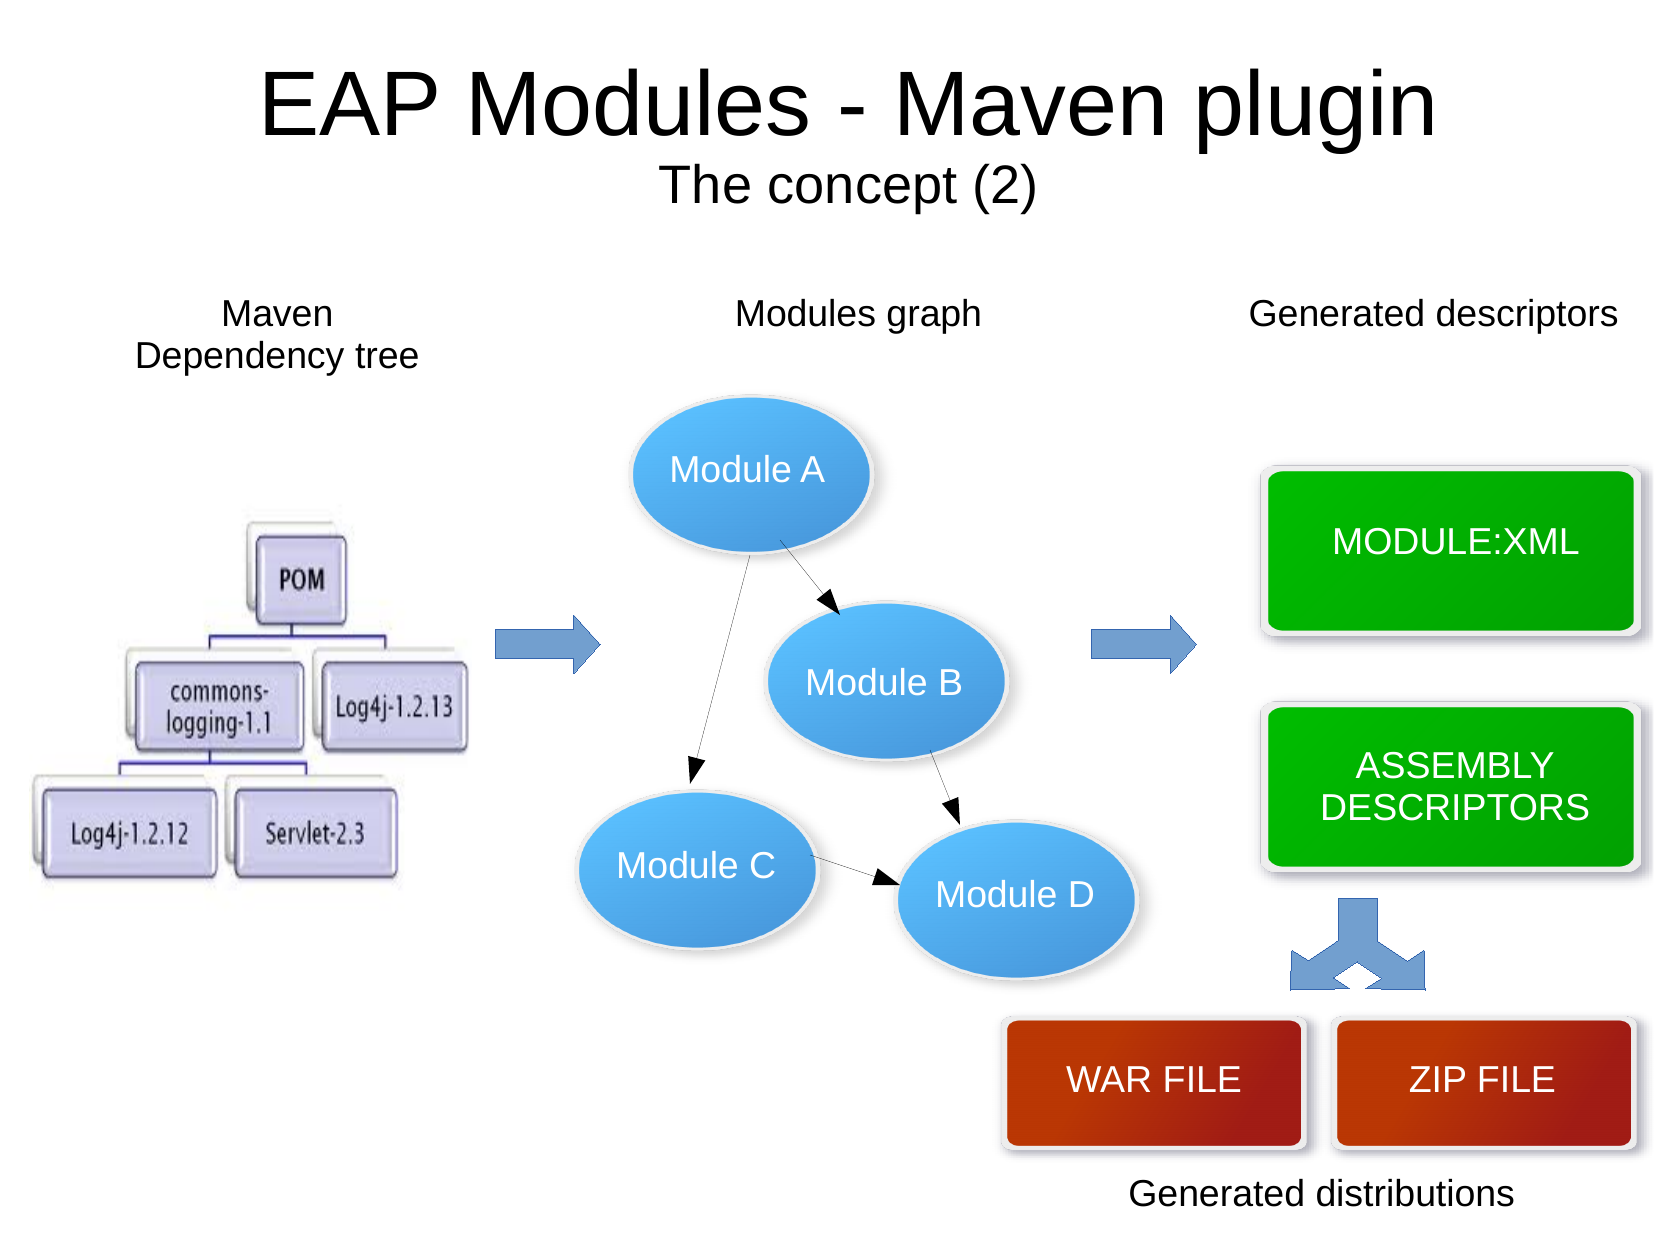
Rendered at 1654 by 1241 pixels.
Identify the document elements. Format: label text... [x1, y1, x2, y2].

text_box [1091, 615, 1197, 674]
text_box Maven Dependency tree [120, 285, 435, 474]
text_box WAR FILE [1051, 1051, 1257, 1109]
title EAP Modules - Maven plugin The concept (2) [105, 30, 1594, 238]
picture [986, 1006, 1654, 1172]
text_box Generated descriptors [1233, 285, 1634, 361]
picture [880, 813, 1166, 996]
text_box [495, 615, 601, 674]
picture [750, 594, 1036, 777]
picture [615, 388, 901, 571]
text_box Module A [654, 441, 841, 499]
picture [561, 783, 847, 966]
picture [1245, 452, 1654, 663]
picture [29, 486, 472, 916]
text_box MODULE:XML [1317, 512, 1595, 570]
text_box Generated distributions [1113, 1165, 1531, 1241]
text_box Module C [601, 837, 792, 894]
picture [1245, 688, 1654, 899]
text_box Modules graph [720, 285, 997, 361]
text_box ASSEMBLY DESCRIPTORS [1305, 737, 1605, 836]
text_box [1290, 898, 1426, 991]
text_box Module B [790, 653, 979, 711]
text_box ZIP FILE [1394, 1051, 1571, 1109]
text_box Module D [920, 866, 1110, 924]
